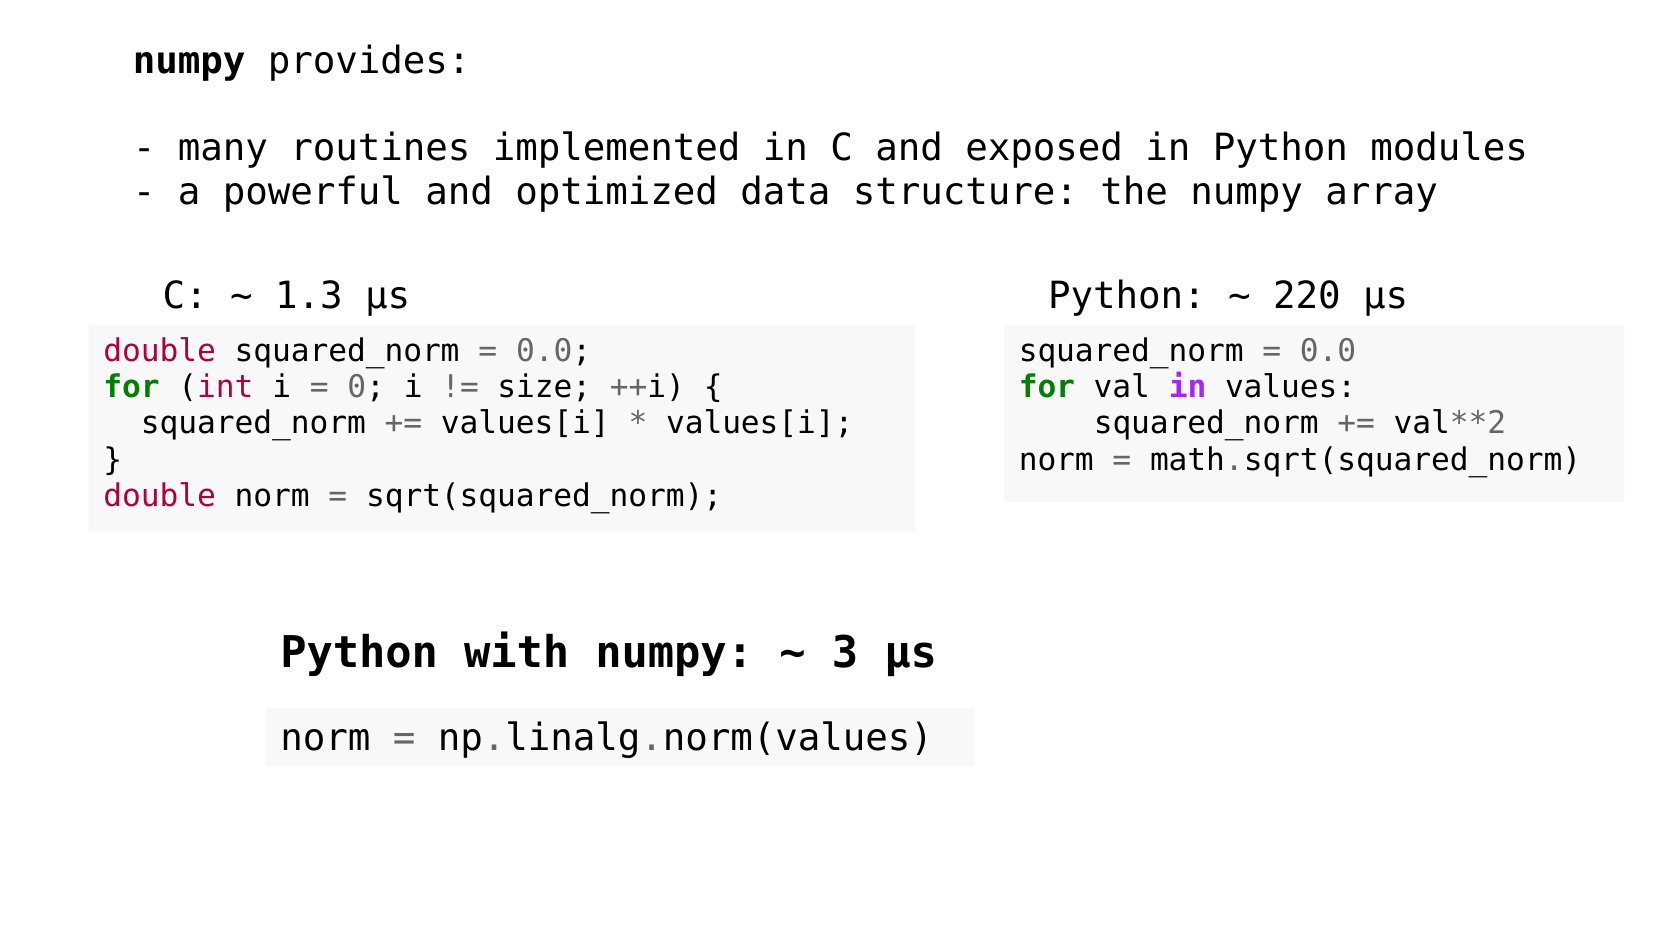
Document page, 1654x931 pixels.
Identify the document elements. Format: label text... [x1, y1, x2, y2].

text_box norm = np.linalg.norm(values) [265, 707, 975, 767]
text_box C: ~ 1.3 µs [147, 266, 502, 325]
text_box squared_norm = 0.0 for val in values: squared_norm += val**2 norm = math.sqrt(squared_norm) [1003, 324, 1625, 502]
text_box Python with numpy: ~ 3 µs [265, 619, 1123, 685]
text_box double squared_norm = 0.0; for (int i = 0; i != size; ++i) { squared_norm += values[i] * values[i]; } double norm = sqrt(squared_norm); [88, 324, 916, 532]
text_box numpy provides: - many routines implemented in C and exposed in Python modules - a powerful and optimized data structure: the numpy array [118, 31, 1595, 221]
text_box Python: ~ 220 µs [1033, 266, 1447, 325]
